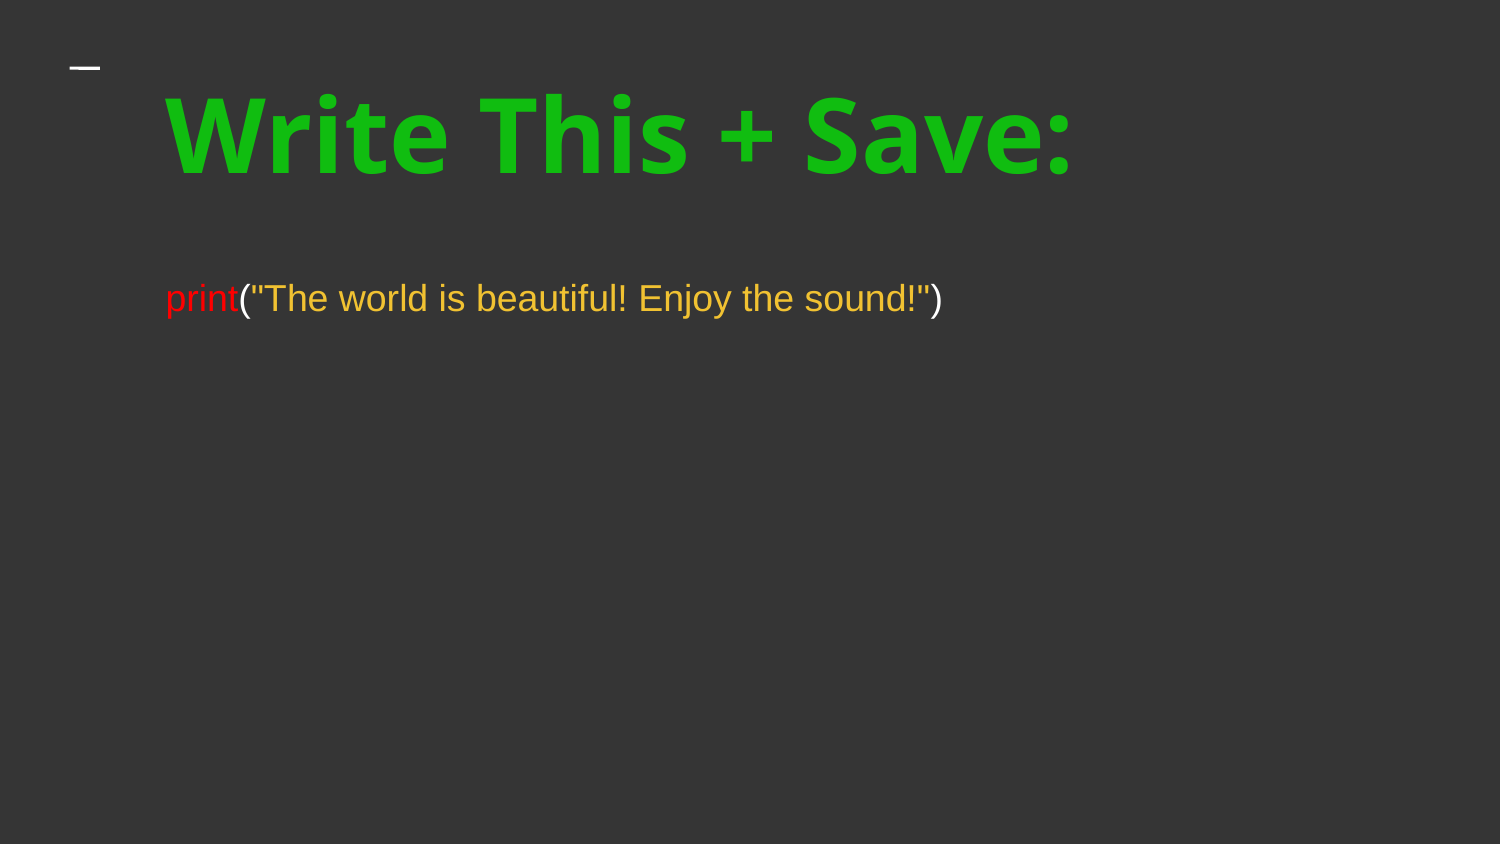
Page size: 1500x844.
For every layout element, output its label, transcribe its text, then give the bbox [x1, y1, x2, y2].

text_box print("The world is beautiful! Enjoy the sound!") [150, 251, 1289, 355]
title Write This + Save: [150, 54, 1339, 227]
